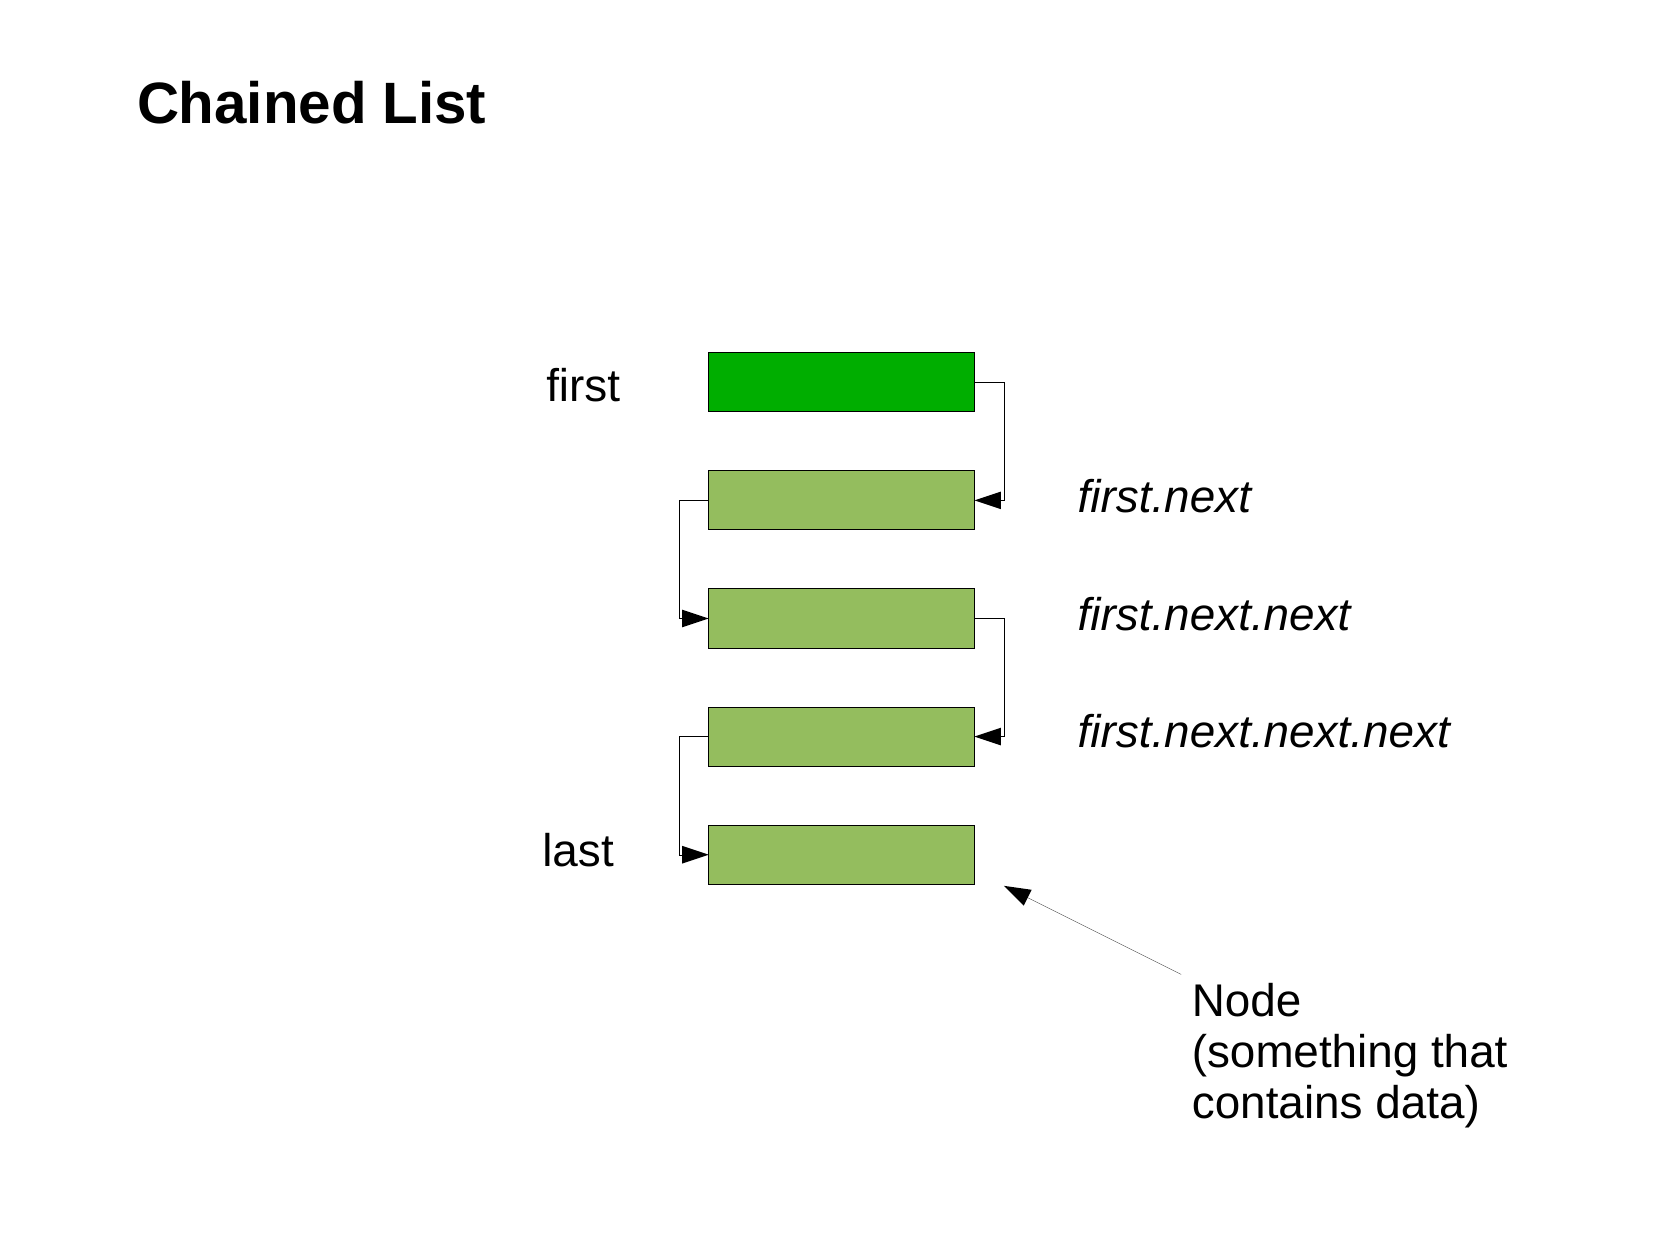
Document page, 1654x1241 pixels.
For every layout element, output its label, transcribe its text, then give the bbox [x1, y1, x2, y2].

text_box Node (something that contains data) [1177, 967, 1565, 1137]
text_box [708, 352, 975, 412]
text_box first.next.next [1062, 581, 1565, 648]
text_box [708, 707, 975, 767]
text_box [708, 825, 975, 885]
text_box [708, 588, 975, 649]
text_box first.next.next.next [1062, 698, 1565, 765]
text_box last [527, 817, 680, 884]
text_box first [531, 352, 684, 419]
text_box [708, 470, 975, 530]
text_box first.next [1062, 463, 1329, 530]
text_box Chained List [122, 63, 502, 144]
